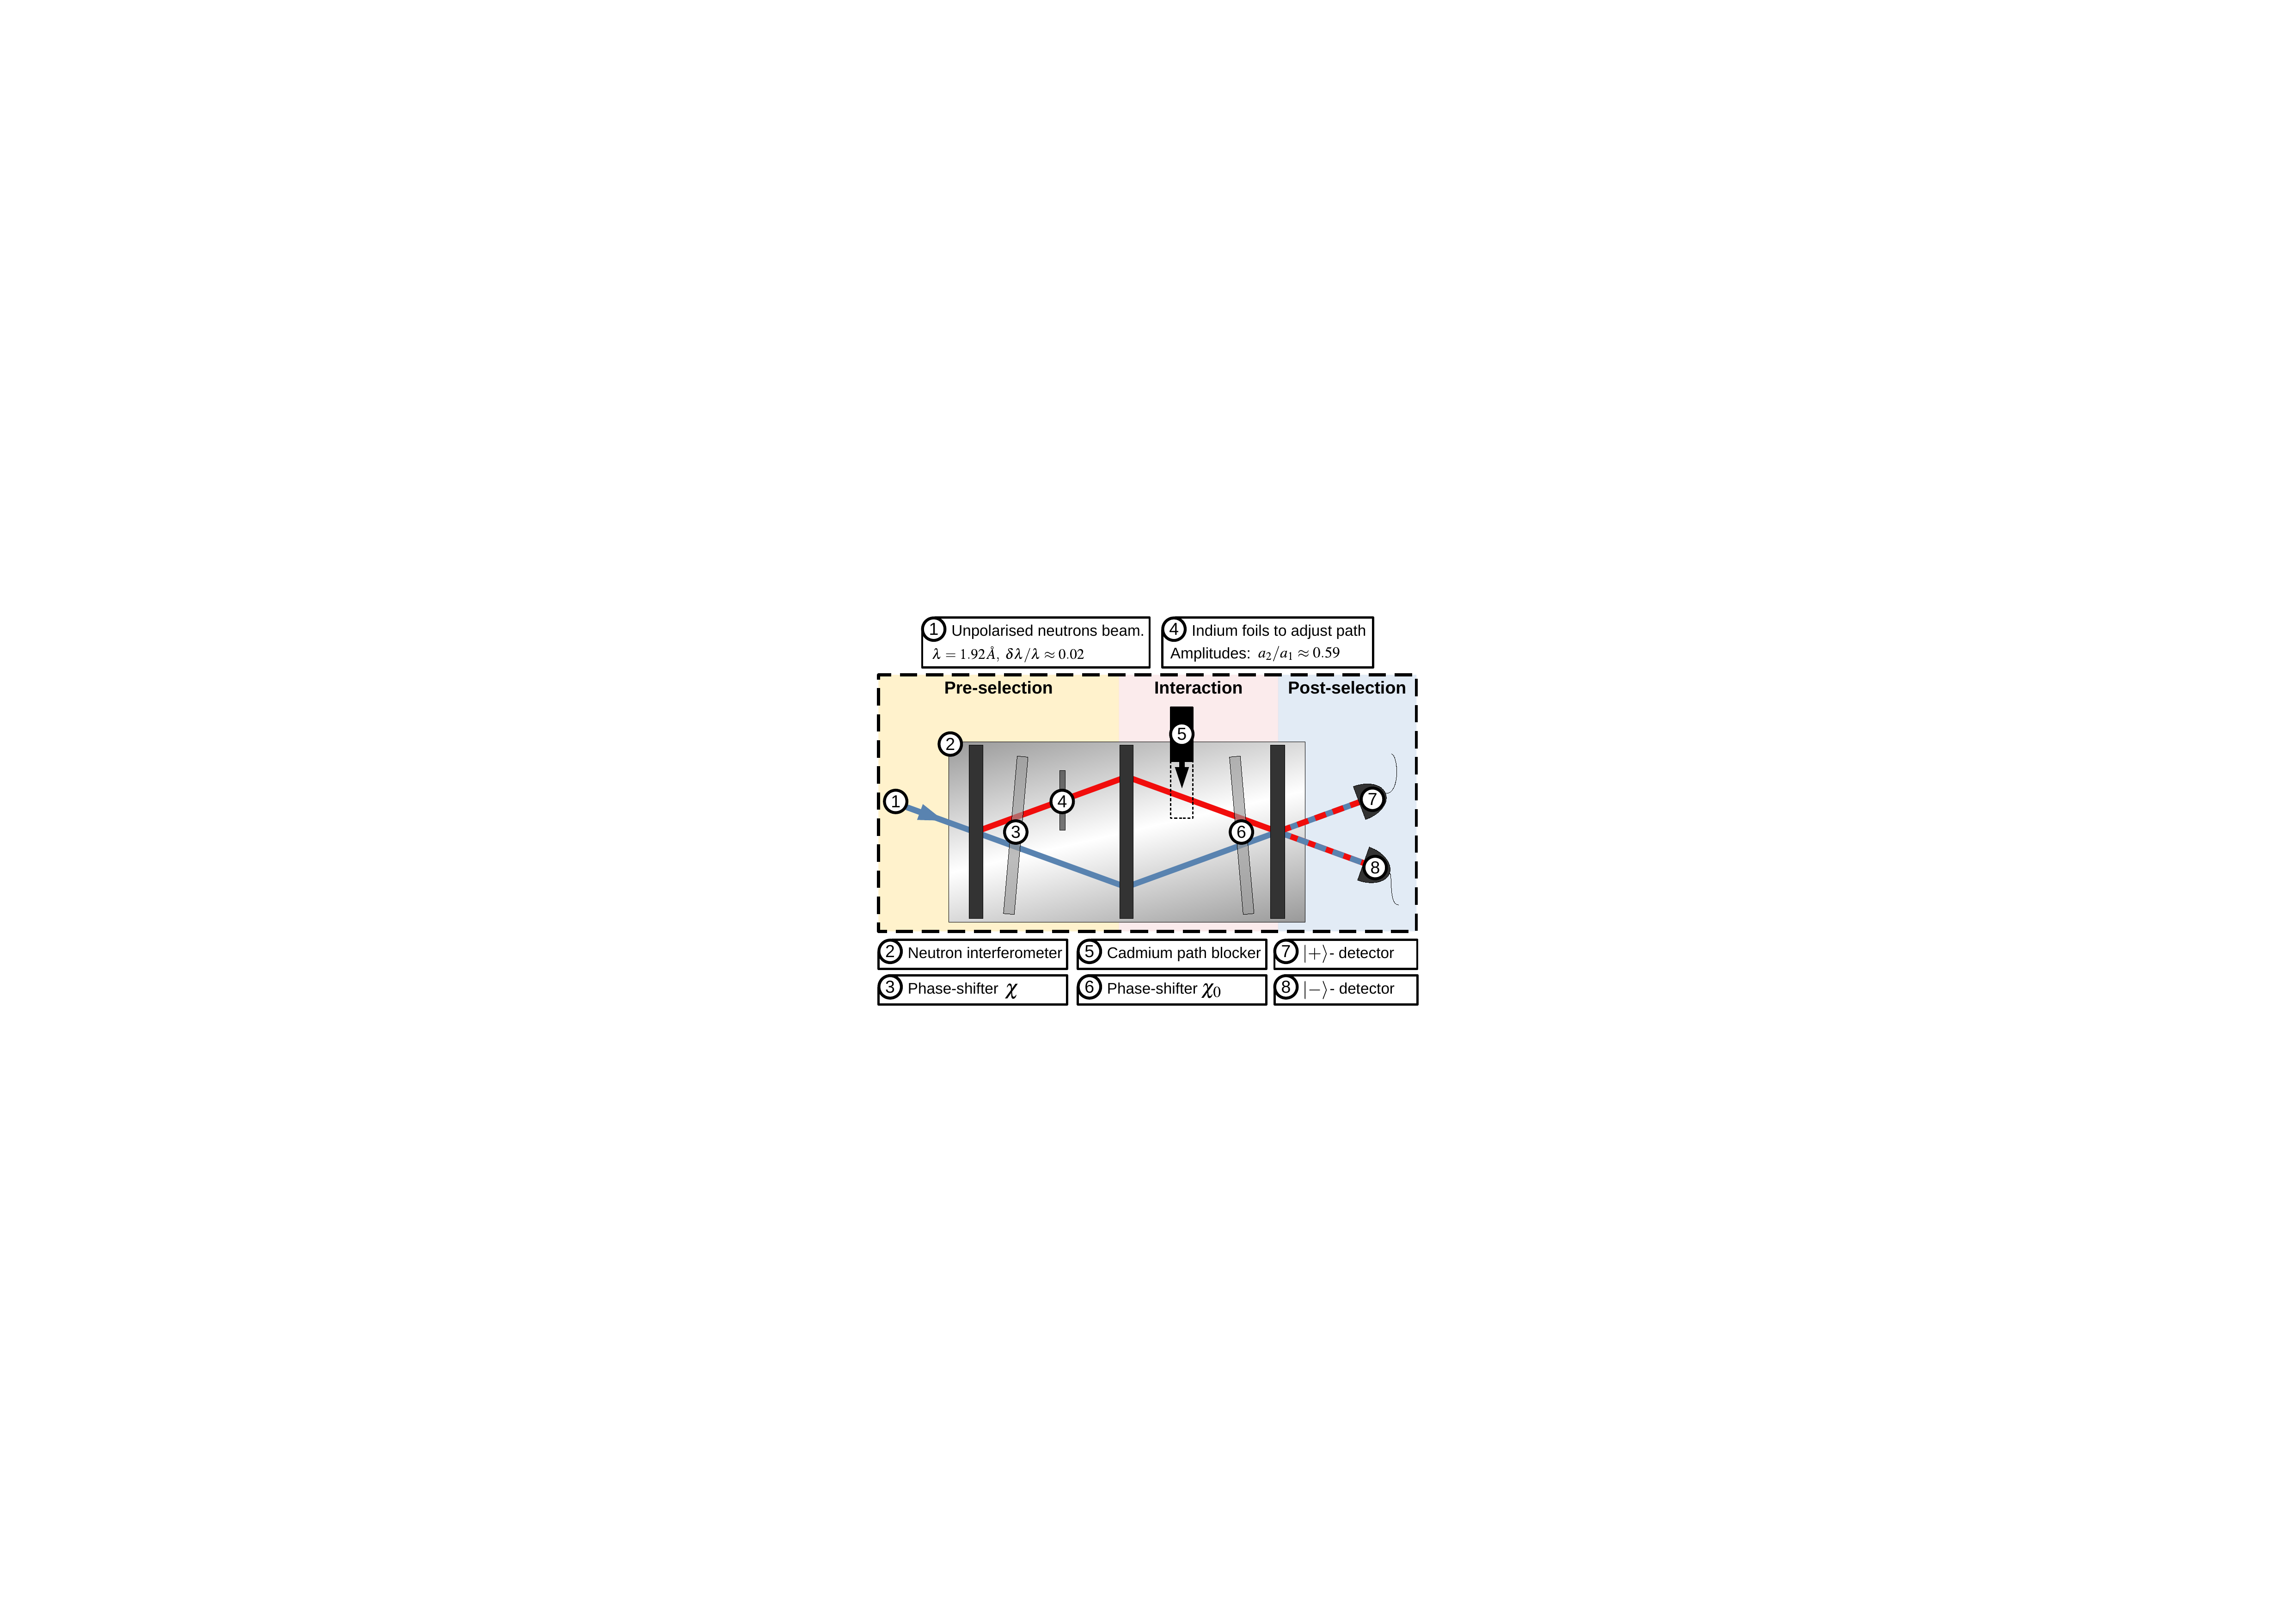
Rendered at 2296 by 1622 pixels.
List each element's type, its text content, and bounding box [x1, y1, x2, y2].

text_box Pre-selection [937, 674, 1060, 701]
text_box 4 [1051, 790, 1074, 813]
text_box Interaction [1147, 674, 1250, 701]
text_box - detector [1274, 975, 1418, 1005]
text_box [1077, 939, 1090, 951]
text_box [878, 939, 891, 951]
text_box 8 [1364, 856, 1387, 879]
text_box Cadmium path blocker [1078, 940, 1267, 969]
picture [1257, 645, 1340, 664]
text_box [1274, 975, 1287, 986]
text_box [1162, 617, 1175, 629]
text_box Unpolarised neutrons beam. [922, 617, 1150, 668]
text_box Neutron interferometer [878, 940, 1067, 969]
text_box 3 [879, 976, 902, 998]
text_box 3 [1004, 821, 1027, 843]
picture [925, 645, 1087, 664]
text_box 8 [1274, 976, 1298, 998]
text_box - detector [1274, 940, 1417, 969]
text_box 4 [1163, 618, 1185, 641]
text_box 7 [1274, 940, 1298, 963]
text_box Phase-shifter [878, 975, 1067, 1005]
text_box [878, 675, 1417, 932]
picture [999, 979, 1021, 1002]
text_box 5 [1170, 723, 1193, 746]
text_box 2 [879, 940, 902, 963]
text_box 5 [1078, 940, 1101, 963]
text_box 1 [884, 790, 907, 813]
picture [1200, 981, 1223, 1001]
text_box 1 [922, 618, 945, 641]
text_box [878, 975, 891, 986]
text_box [1077, 975, 1090, 986]
text_box [922, 617, 935, 629]
picture [1299, 979, 1328, 1001]
text_box [1274, 939, 1287, 951]
text_box 6 [1230, 821, 1253, 843]
text_box 6 [1078, 976, 1101, 998]
picture [1299, 938, 1328, 967]
text_box Post-selection [1281, 674, 1414, 701]
text_box Phase-shifter [1078, 975, 1267, 1005]
text_box Indium foils to adjust path Amplitudes: [1162, 617, 1373, 668]
text_box 2 [939, 732, 962, 756]
text_box 7 [1361, 788, 1384, 811]
